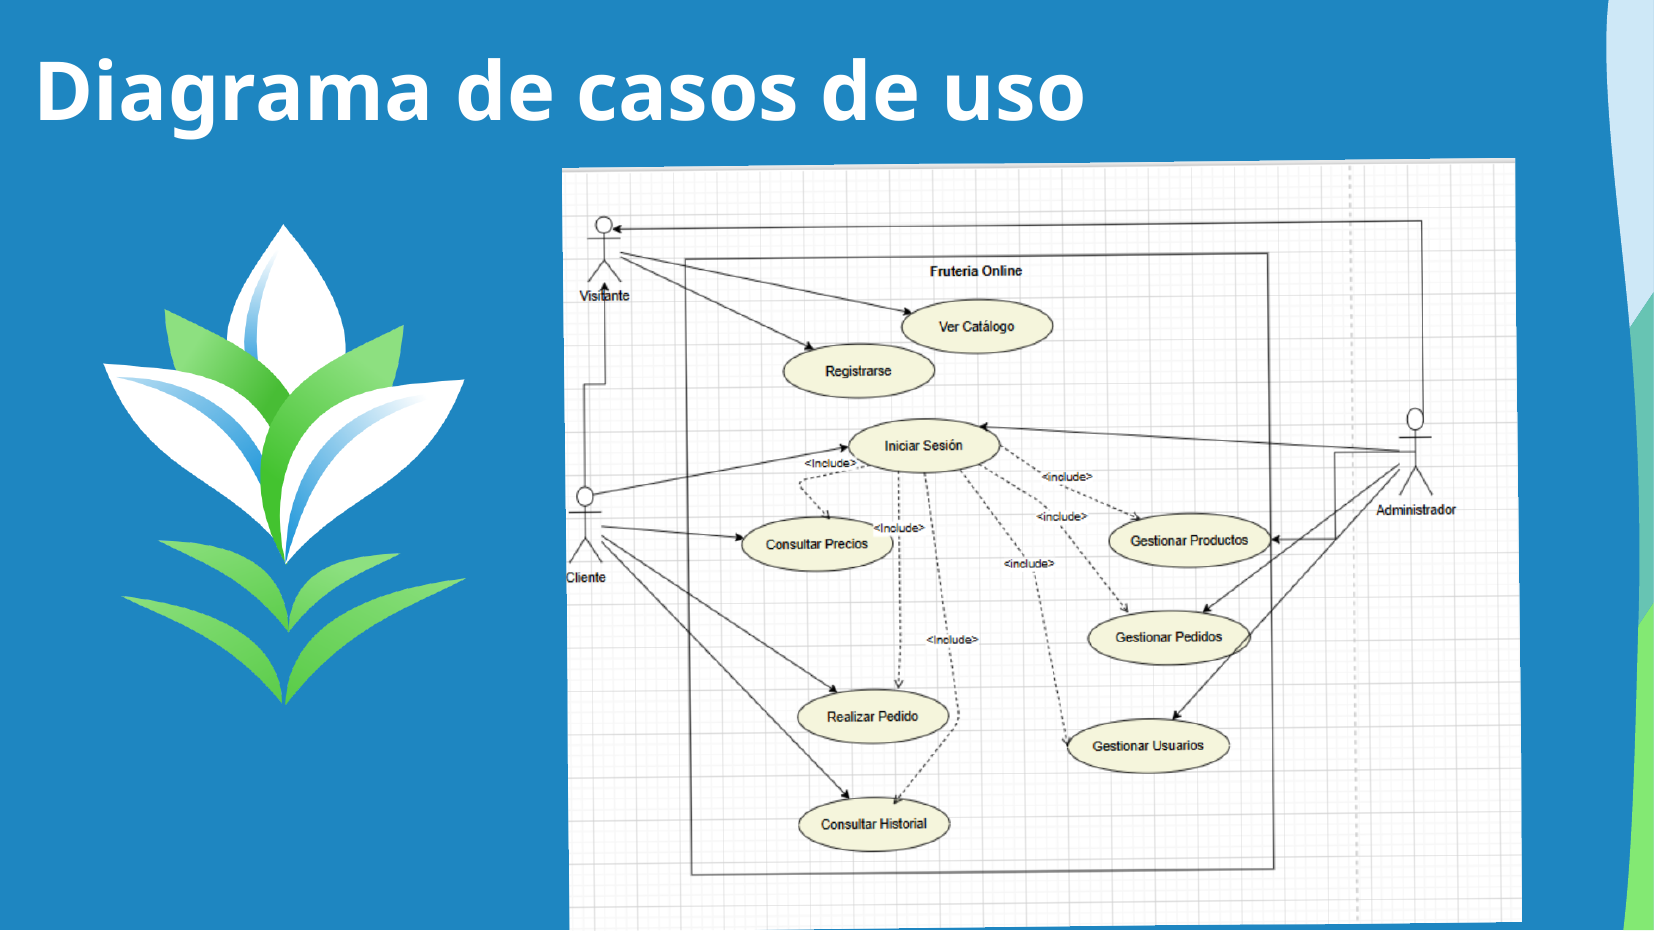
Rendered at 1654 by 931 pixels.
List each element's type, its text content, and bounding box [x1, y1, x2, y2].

picture [103, 224, 466, 706]
title Diagrama de casos de uso [29, 29, 1093, 148]
picture [561, 157, 1522, 931]
